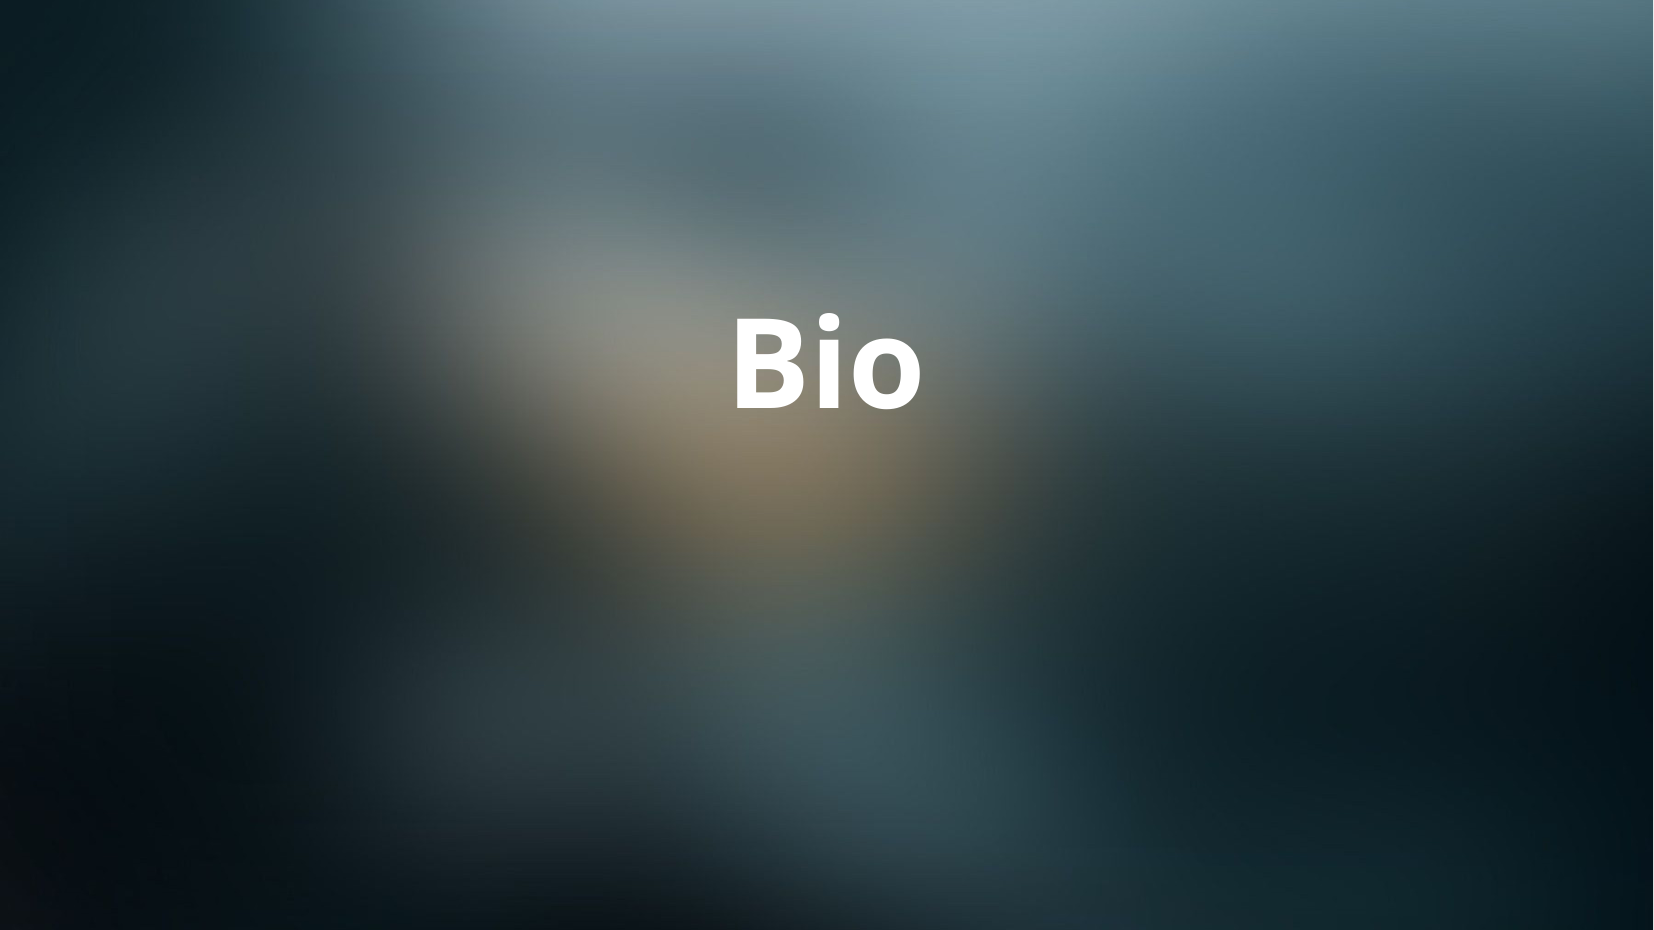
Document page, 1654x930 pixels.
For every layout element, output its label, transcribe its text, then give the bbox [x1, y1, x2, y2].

picture [0, 0, 1654, 930]
subtitle Bio [82, 180, 1571, 541]
